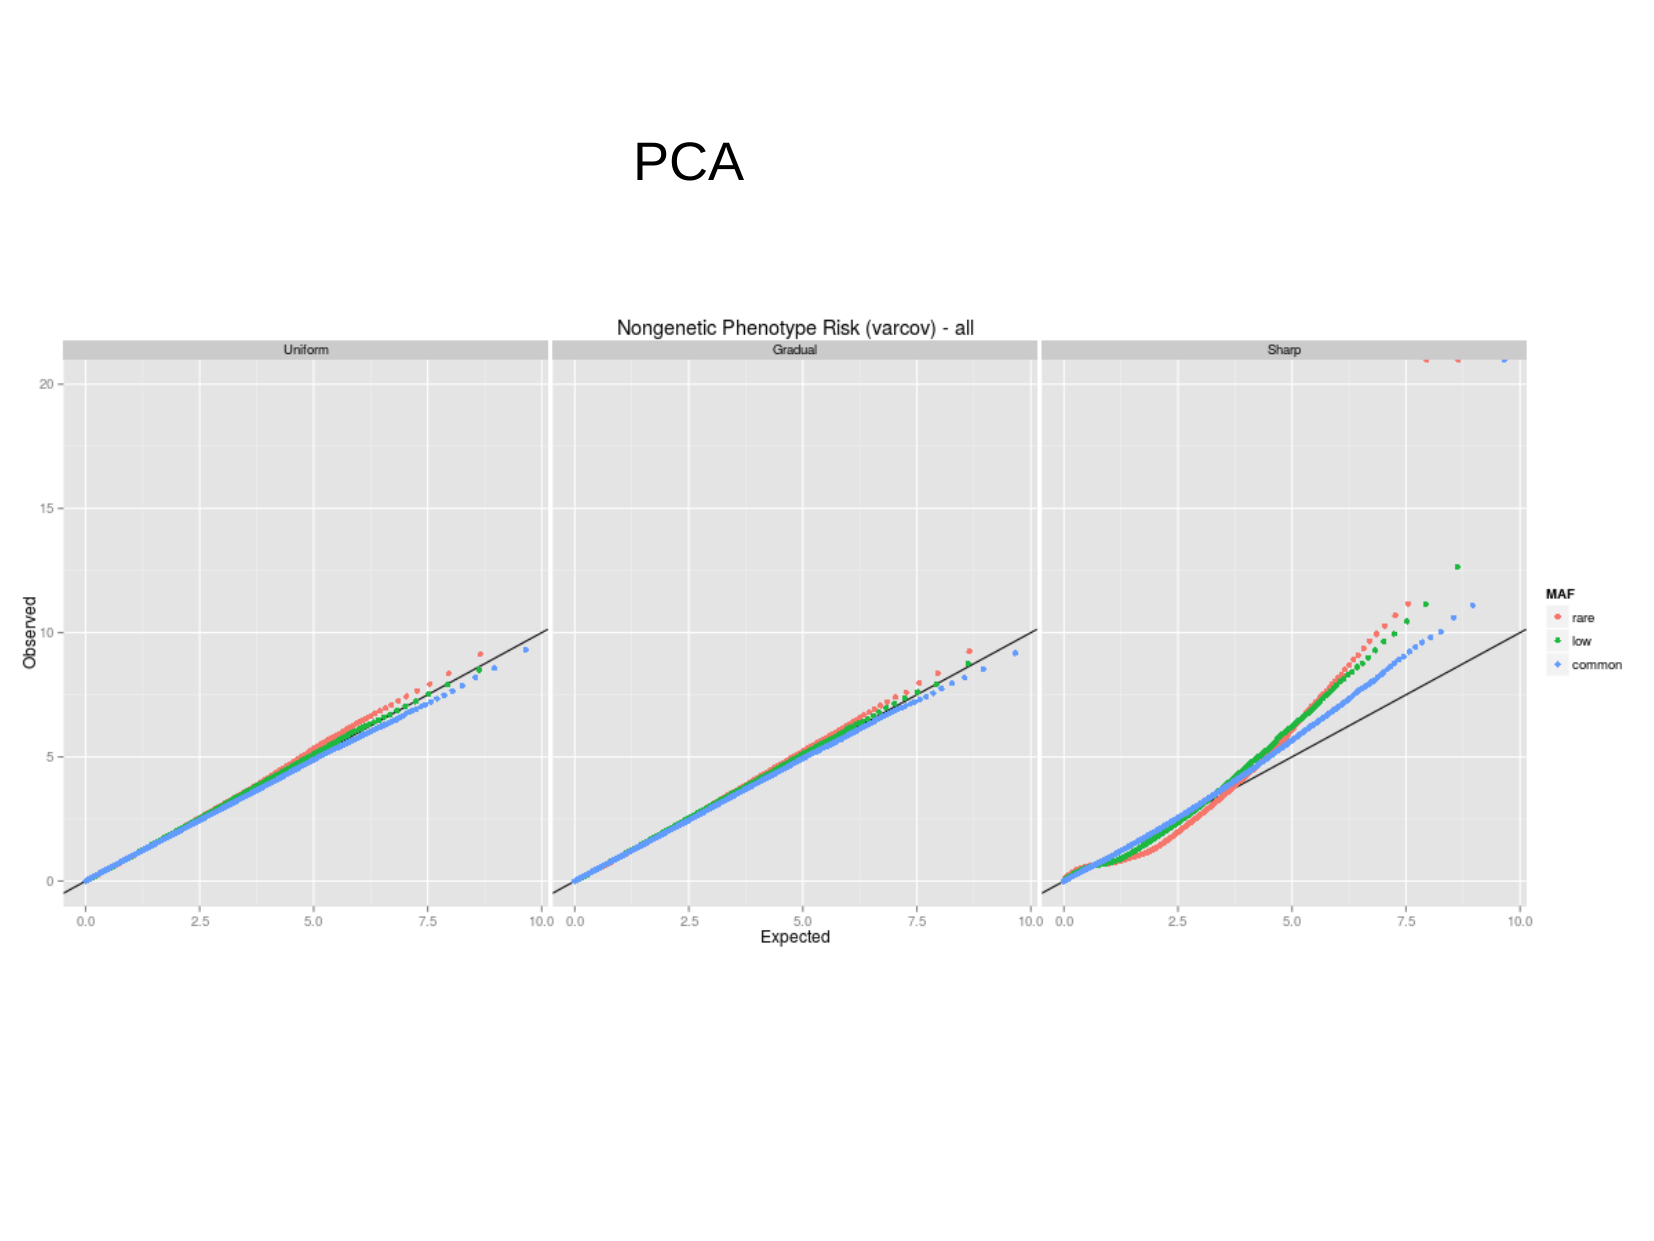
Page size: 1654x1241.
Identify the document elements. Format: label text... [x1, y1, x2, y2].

picture [8, 295, 1654, 958]
text_box PCA [618, 123, 761, 200]
